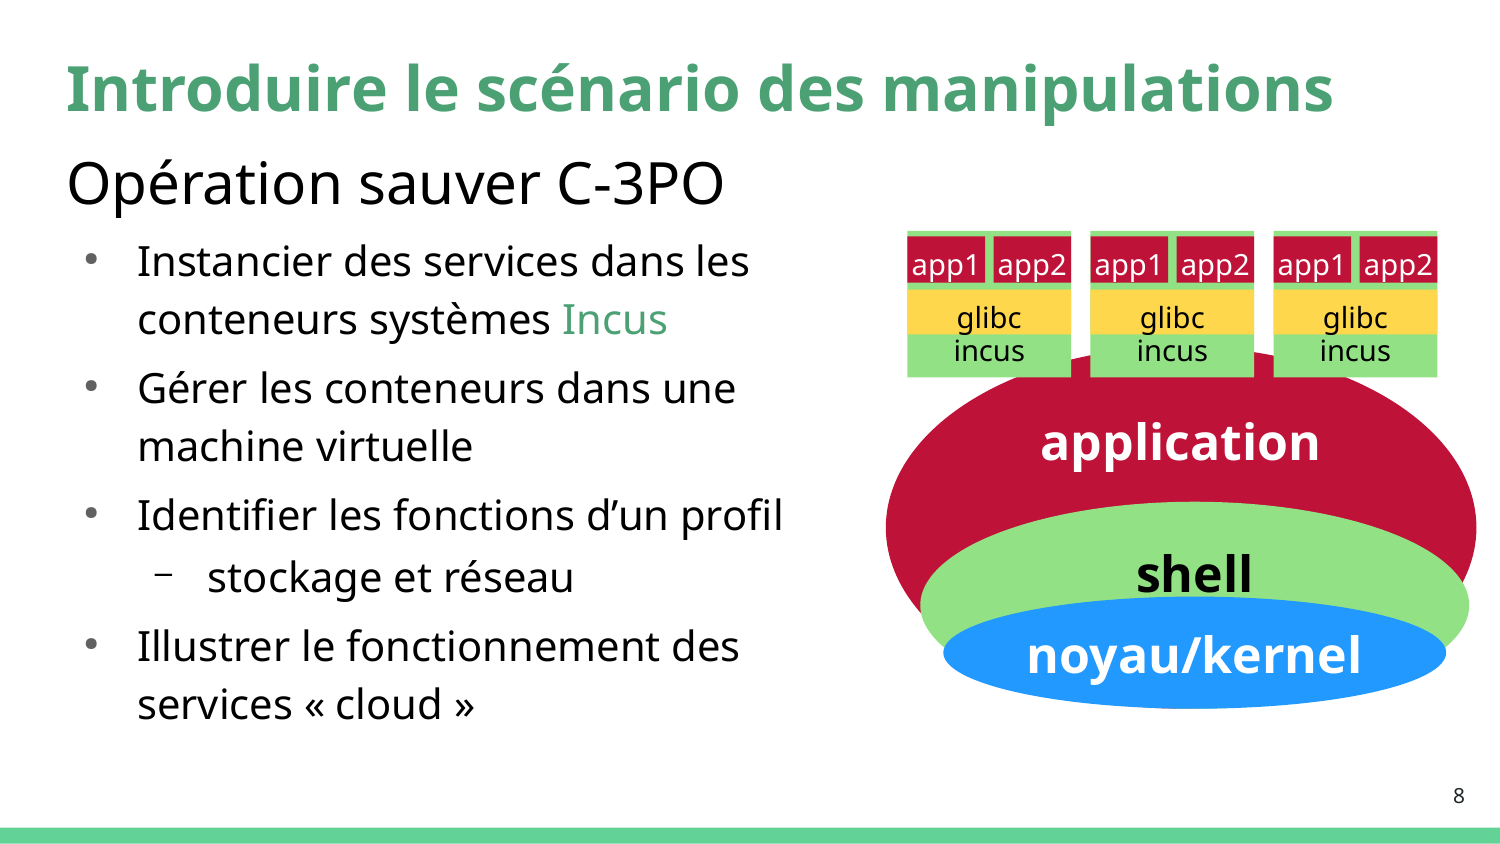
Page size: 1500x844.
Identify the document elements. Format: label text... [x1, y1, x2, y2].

text_box glibc [1143, 314, 1152, 326]
text_box app2 [993, 236, 1072, 283]
text_box app2 [1359, 236, 1438, 283]
text_box incus [907, 230, 1072, 289]
text_box glibc [907, 289, 1072, 335]
text_box glibc [1090, 289, 1255, 335]
text_box noyau/kernel [943, 596, 1447, 709]
text_box incus [907, 335, 1072, 378]
text_box shell [920, 501, 1470, 648]
text_box incus [1090, 230, 1255, 289]
text_box incus [1273, 335, 1438, 378]
text_box glibc [1273, 289, 1438, 335]
text_box glibc [960, 314, 969, 326]
text_box app1 [907, 236, 986, 283]
text_box incus [1273, 230, 1438, 289]
text_box glibc [1326, 314, 1335, 326]
text_box application [885, 352, 1477, 614]
text_box app1 [1090, 236, 1169, 283]
list Opération sauver C-3PO Instancier des services dans les conteneurs systèmes Incus Gérer les conteneurs dans une machine virtuelle Identifier les fonctions d’un profil stockage et réseau Illustrer le fonctionnement des services « cloud » [51, 120, 886, 827]
slide_number <numéro> [1389, 764, 1480, 830]
text_box app2 [1176, 236, 1255, 283]
text_box incus [1090, 335, 1255, 378]
title Introduire le scénario des manipulations [51, 23, 1500, 117]
text_box app1 [1273, 236, 1352, 283]
